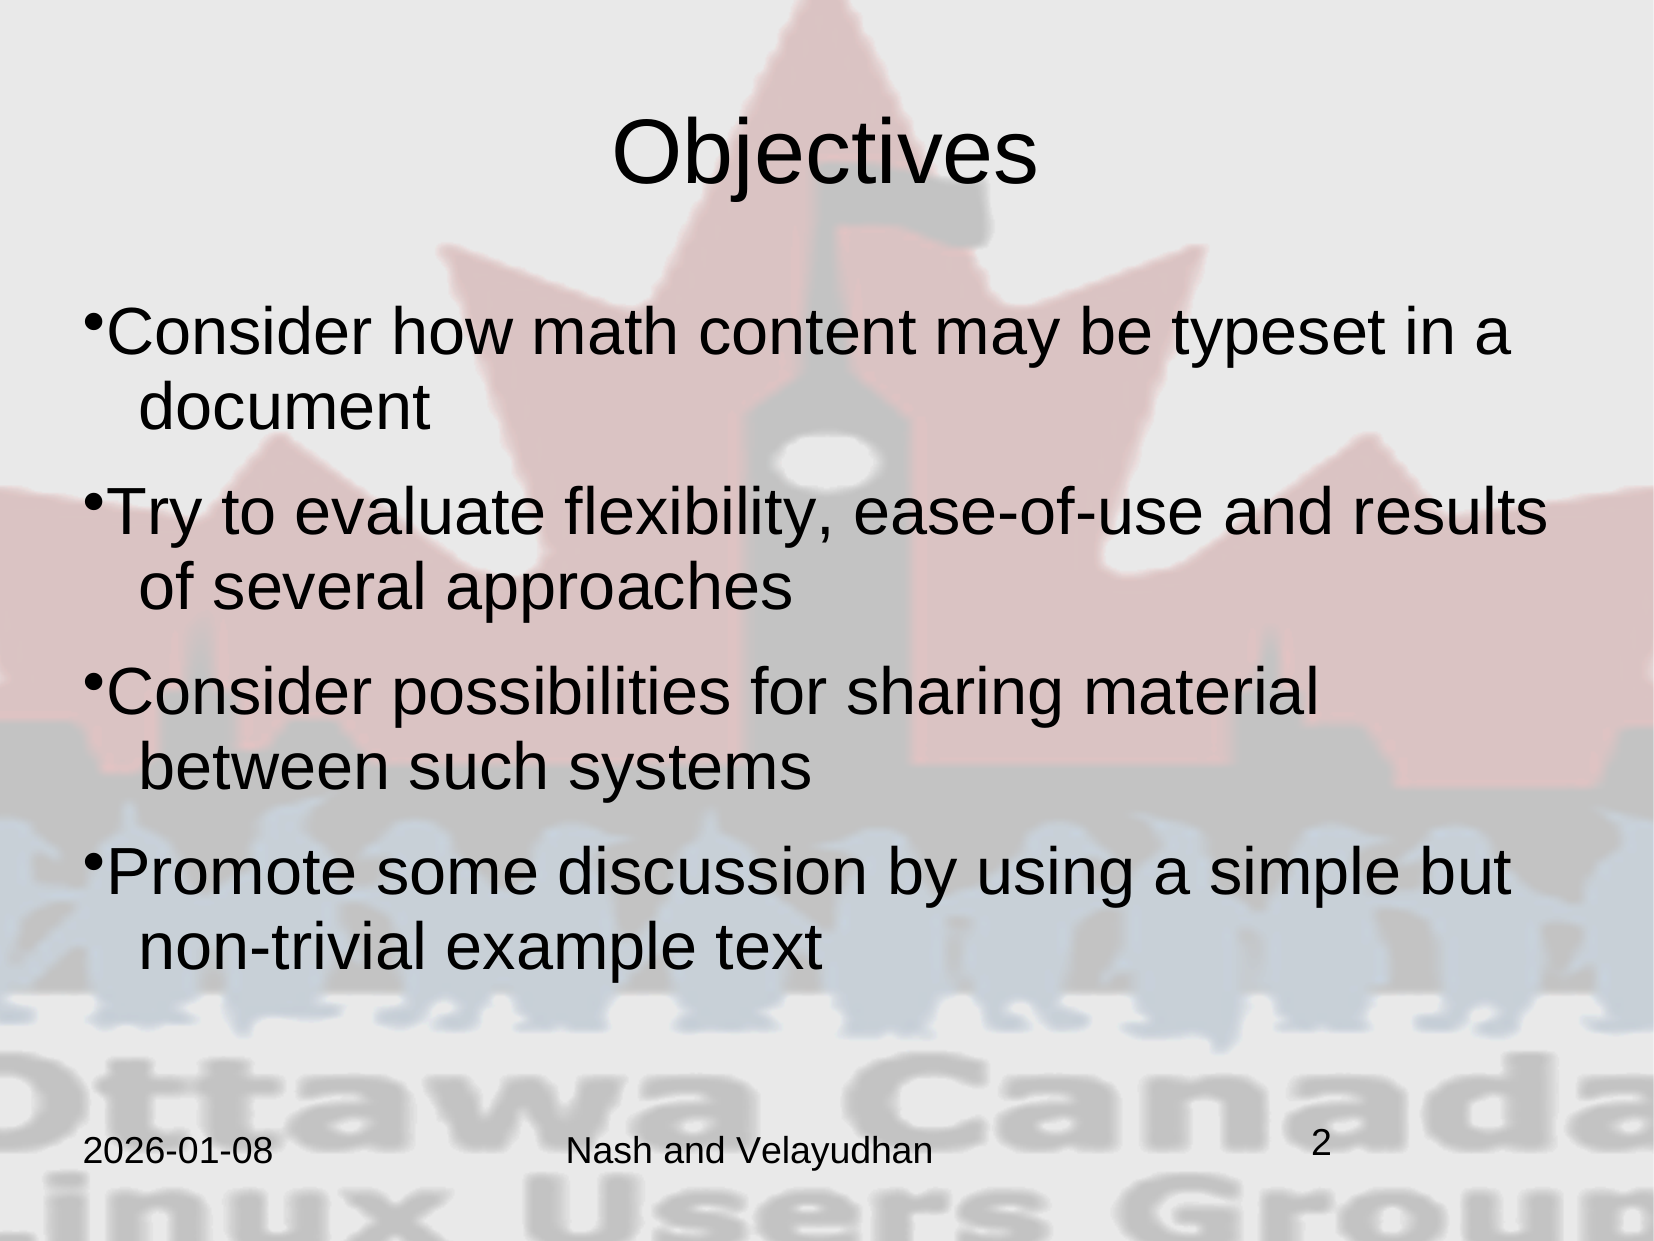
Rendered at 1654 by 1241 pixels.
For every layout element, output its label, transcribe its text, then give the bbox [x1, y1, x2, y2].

title Objectives [82, 49, 1570, 256]
picture [0, 0, 1654, 1241]
list Consider how math content may be typeset in a document Try to evaluate flexibility, ease-of-use and results of several approaches Consider possibilities for sharing material between such systems Promote some discussion by using a simple but non-trivial example text [82, 290, 1570, 1009]
